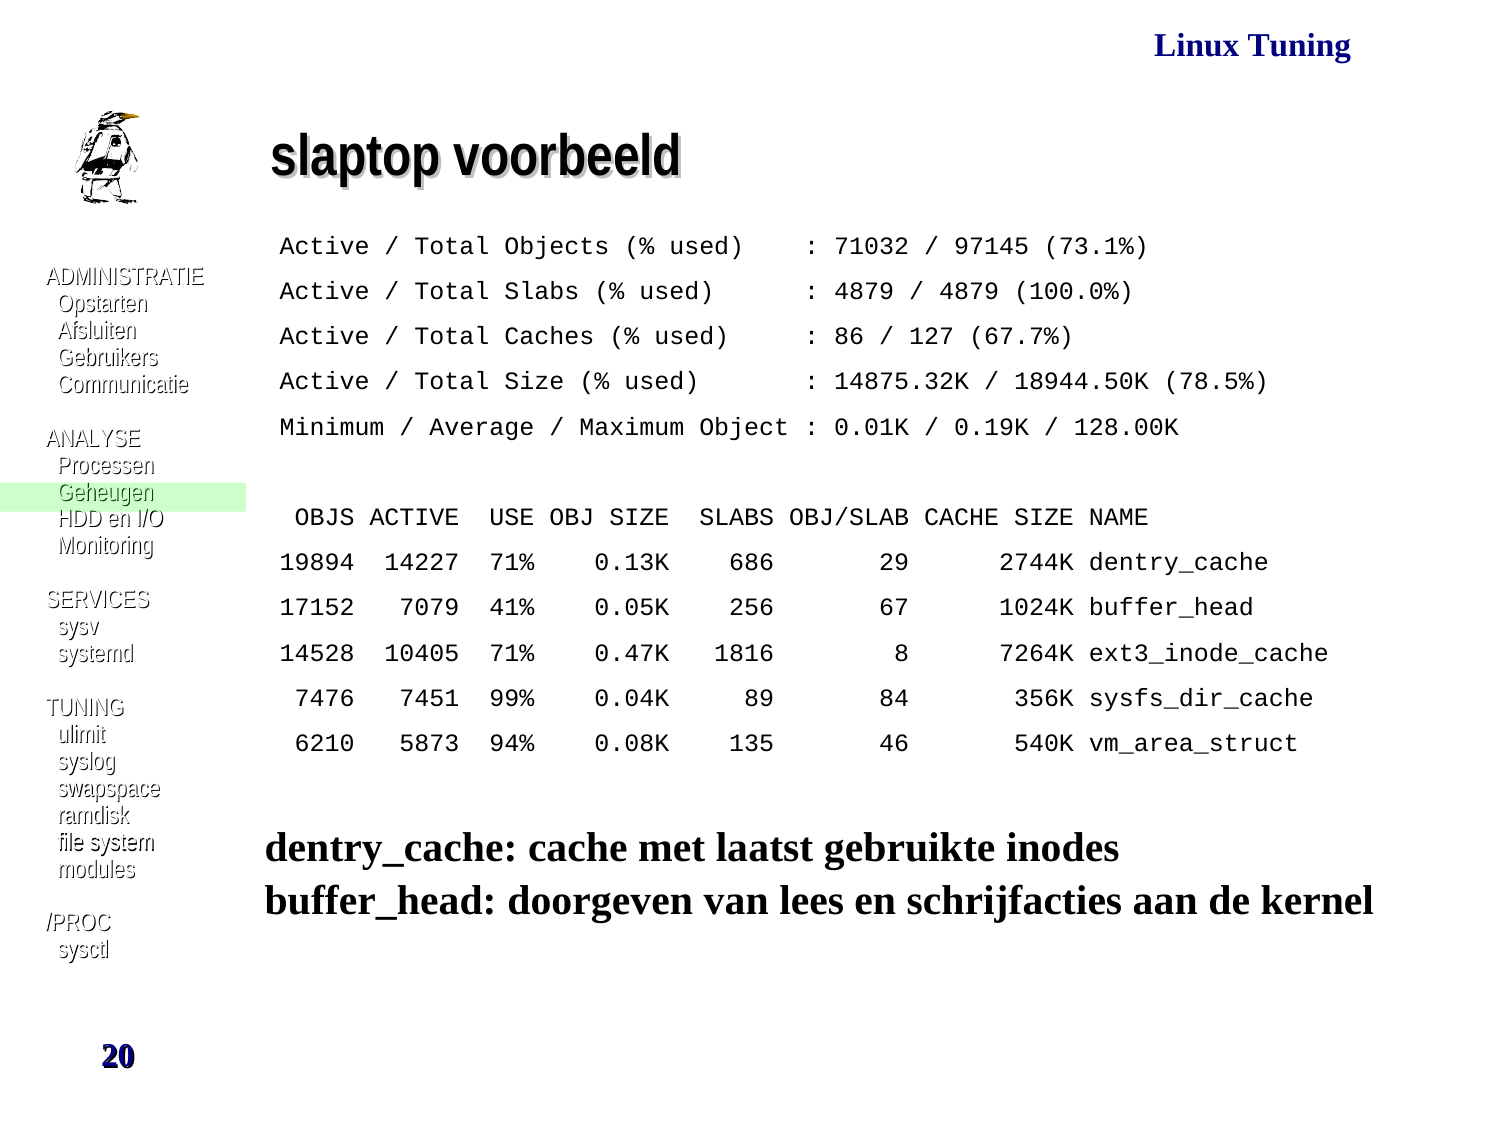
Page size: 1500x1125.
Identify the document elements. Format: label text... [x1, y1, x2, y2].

text_box [0, 482, 247, 512]
title slaptop voorbeeld [270, 41, 1500, 250]
picture [57, 105, 143, 206]
list Active / Total Objects (% used) : 71032 / 97145 (73.1%) Active / Total Slabs (% used) : 4879 / 4879 (100.0%) Active / Total Caches (% used) : 86 / 127 (67.7%) Active / Total Size (% used) : 14875.32K / 18944.50K (78.5%) Minimum / Average / Maximum Object : 0.01K / 0.19K / 128.00K OBJS ACTIVE USE OBJ SIZE SLABS OBJ/SLAB CACHE SIZE NAME 19894 14227 71% 0.13K 686 29 2744K dentry_cache 17152 7079 41% 0.05K 256 67 1024K buffer_head 14528 10405 71% 0.47K 1816 8 7264K ext3_inode_cache 7476 7451 99% 0.04K 89 84 356K sysfs_dir_cache 6210 5873 94% 0.08K 135 46 540K vm_area_struct dentry_cache: cache met laatst gebruikte inodes buffer_head: doorgeven van lees en schrijfacties aan de kernel [264, 229, 1486, 1001]
